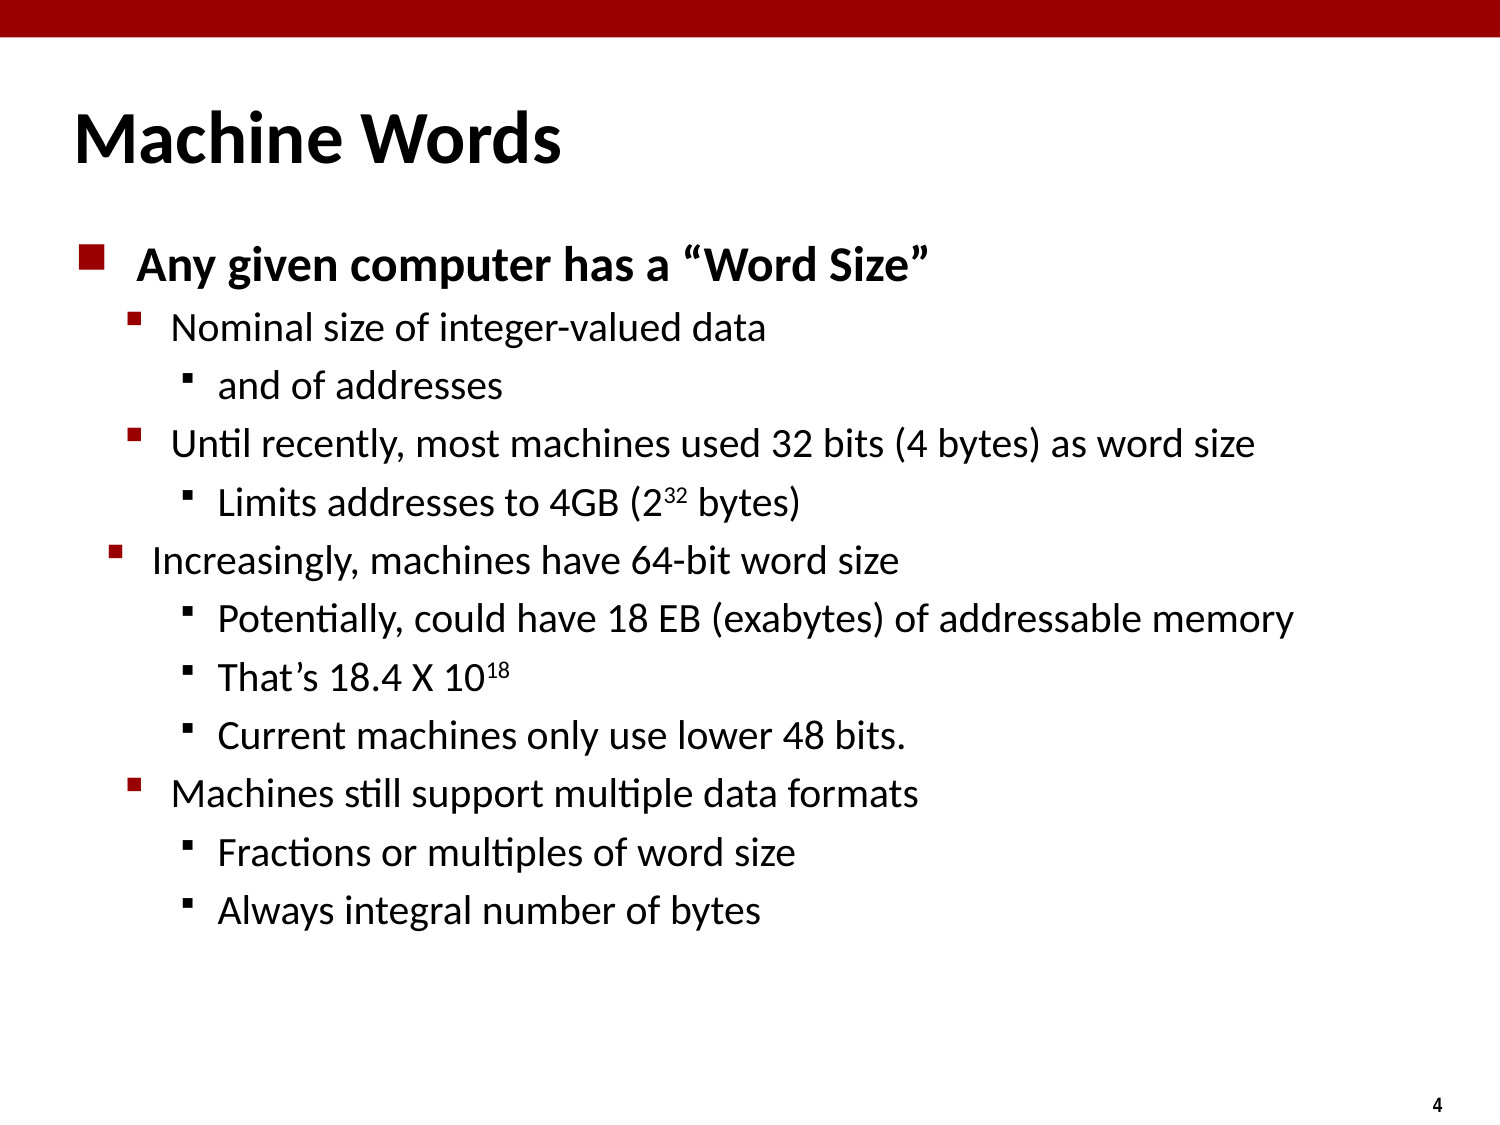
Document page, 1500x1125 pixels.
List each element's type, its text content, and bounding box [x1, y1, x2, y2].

title Machine Words [58, 71, 1304, 197]
list Any given computer has a “Word Size” Nominal size of integer-valued data and of addresses Until recently, most machines used 32 bits (4 bytes) as word size Limits addresses to 4GB (232 bytes) Increasingly, machines have 64-bit word size Potentially, could have 18 EB (exabytes) of addressable memory That’s 18.4 X 1018 Current machines only use lower 48 bits. Machines still support multiple data formats Fractions or multiples of word size Always integral number of bytes [65, 223, 1361, 1040]
